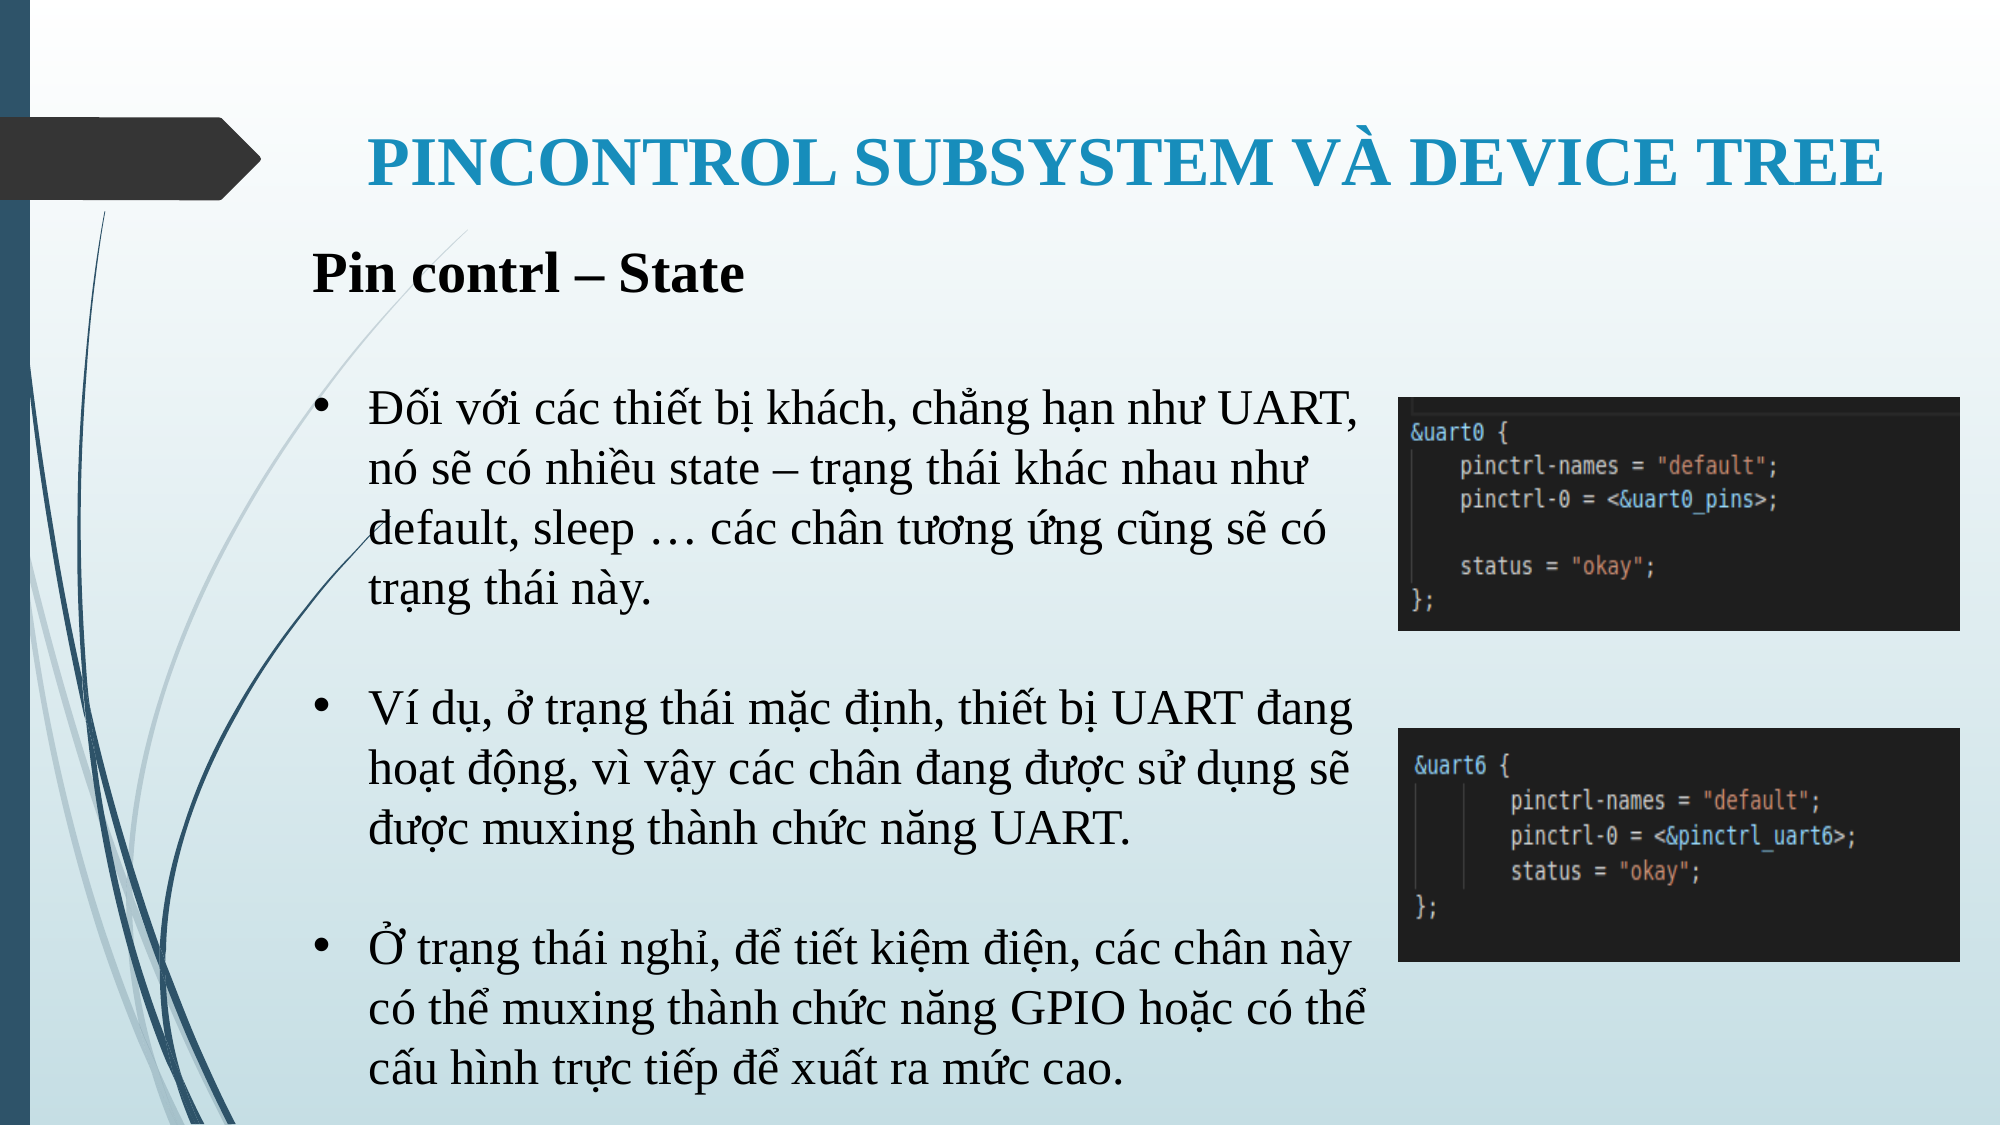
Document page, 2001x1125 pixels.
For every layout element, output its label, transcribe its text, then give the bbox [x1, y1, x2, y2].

text_box Pin contrl – State Đối với các thiết bị khách, chẳng hạn như UART, nó sẽ có nhiều state – trạng thái khác nhau như default, sleep … các chân tương ứng cũng sẽ có trạng thái này. Ví dụ, ở trạng thái mặc định, thiết bị UART đang hoạt động, vì vậy các chân đang được sử dụng sẽ được muxing thành chức năng UART. Ở trạng thái nghỉ, để tiết kiệm điện, các chân này có thể muxing thành chức năng GPIO hoặc có thể cấu hình trực tiếp để xuất ra mức cao. [297, 227, 1415, 1102]
picture [1398, 728, 1960, 962]
picture [1398, 397, 1960, 631]
title PINCONTROL SUBSYSTEM VÀ DEVICE TREE [352, 108, 1905, 228]
